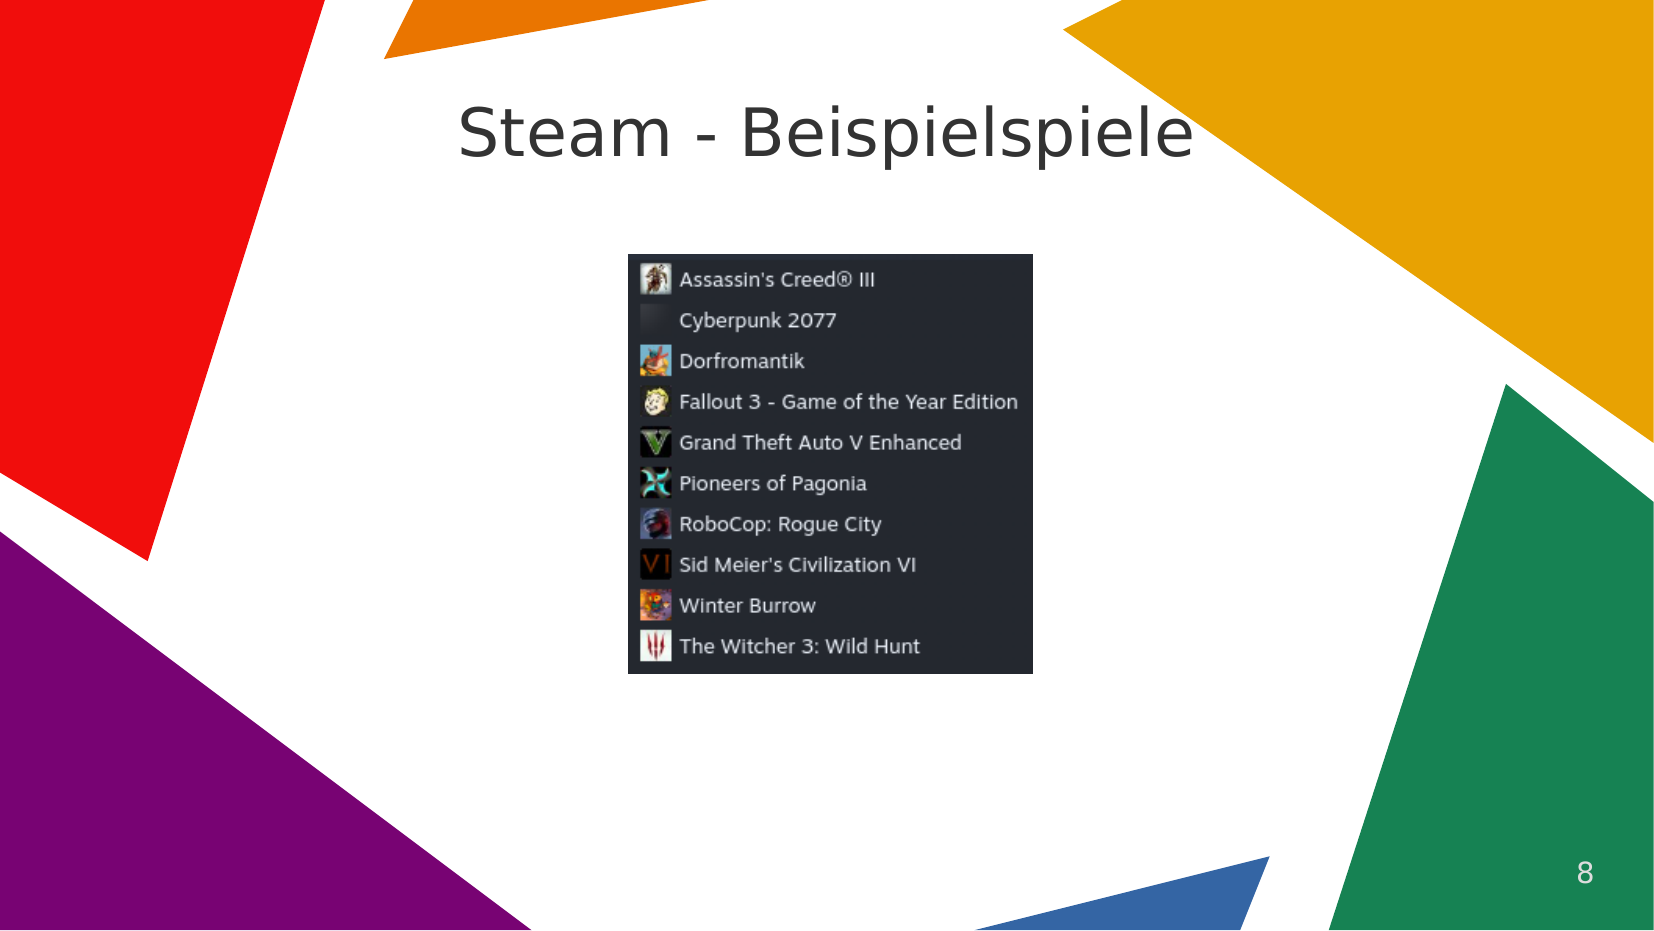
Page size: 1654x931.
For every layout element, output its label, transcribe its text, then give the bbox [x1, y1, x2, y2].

picture [628, 254, 1033, 674]
title Steam - Beispielspiele [295, 59, 1359, 207]
